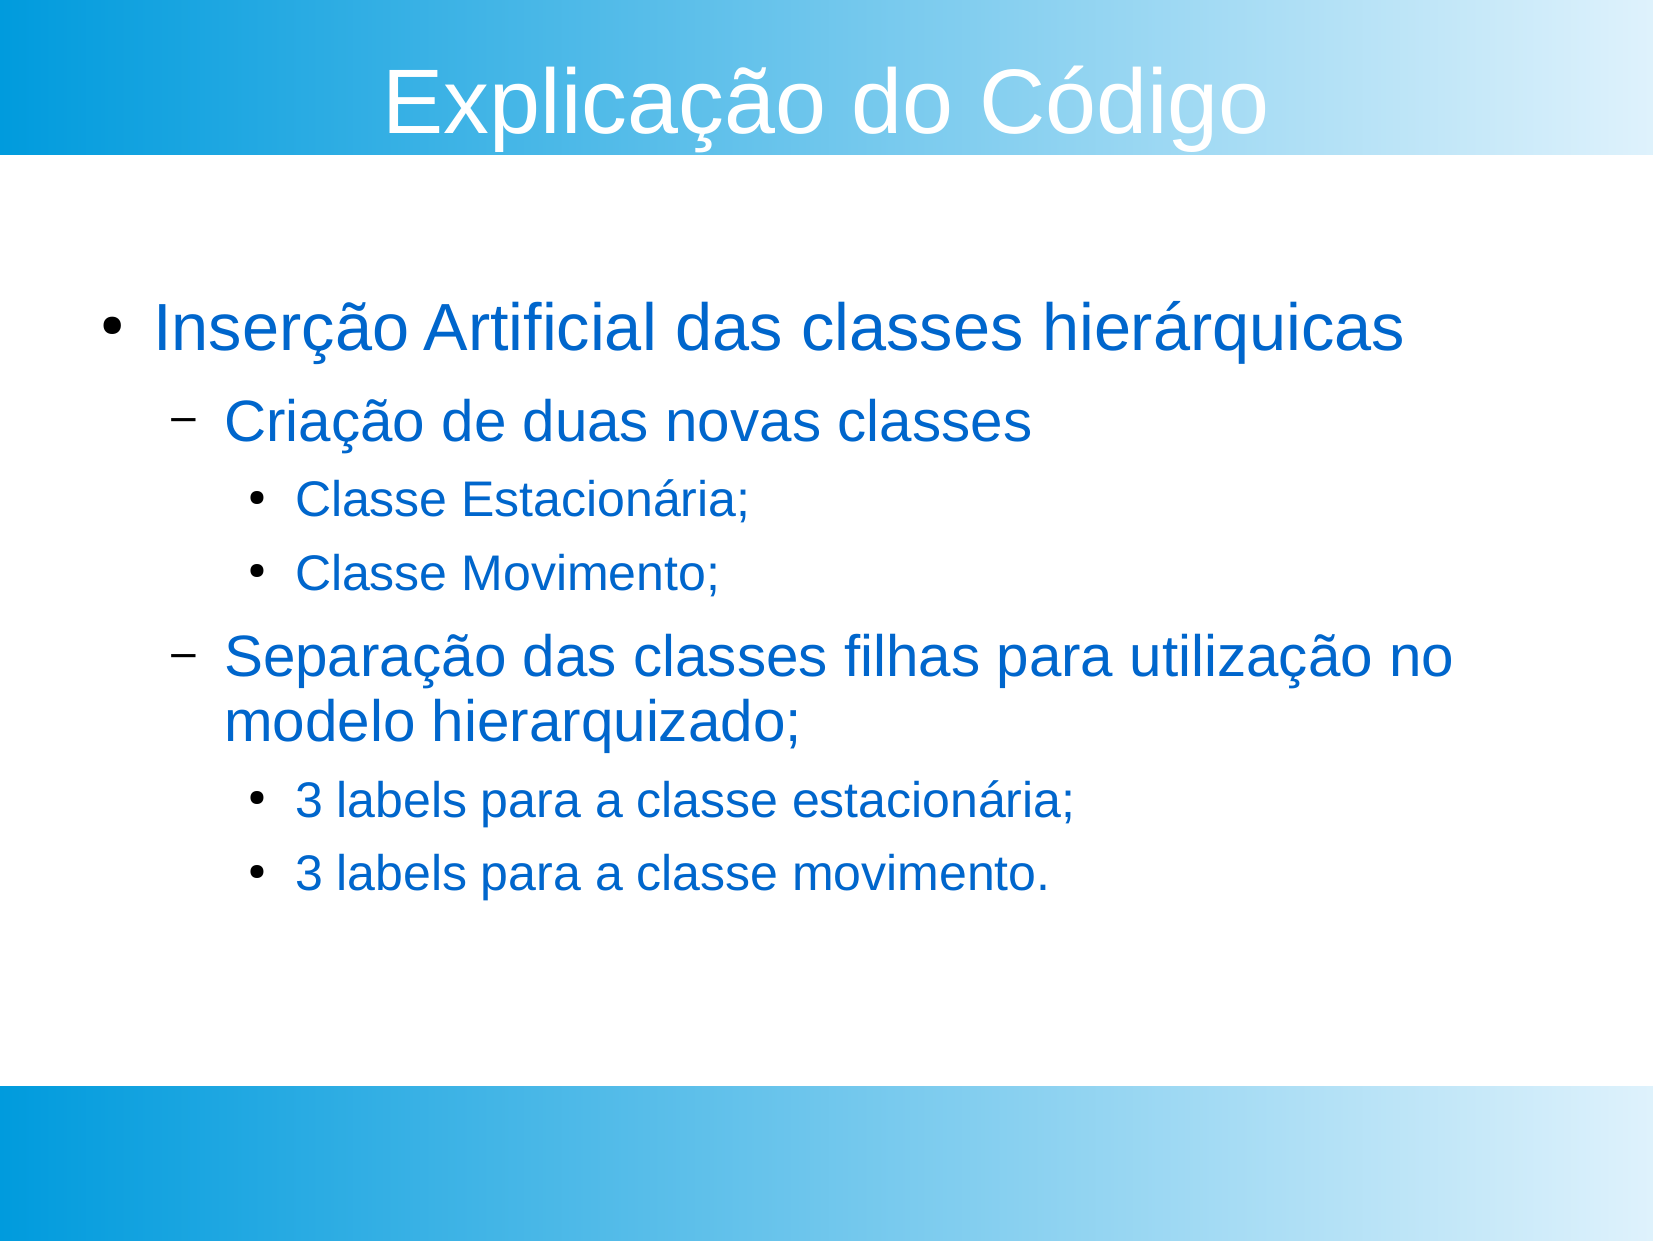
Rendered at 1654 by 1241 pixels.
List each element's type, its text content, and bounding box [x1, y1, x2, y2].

list Inserção Artificial das classes hierárquicas Criação de duas novas classes Classe Estacionária; Classe Movimento; Separação das classes filhas para utilização no modelo hierarquizado; 3 labels para a classe estacionária; 3 labels para a classe movimento. [82, 290, 1571, 1010]
title Explicação do Código [82, 49, 1571, 155]
